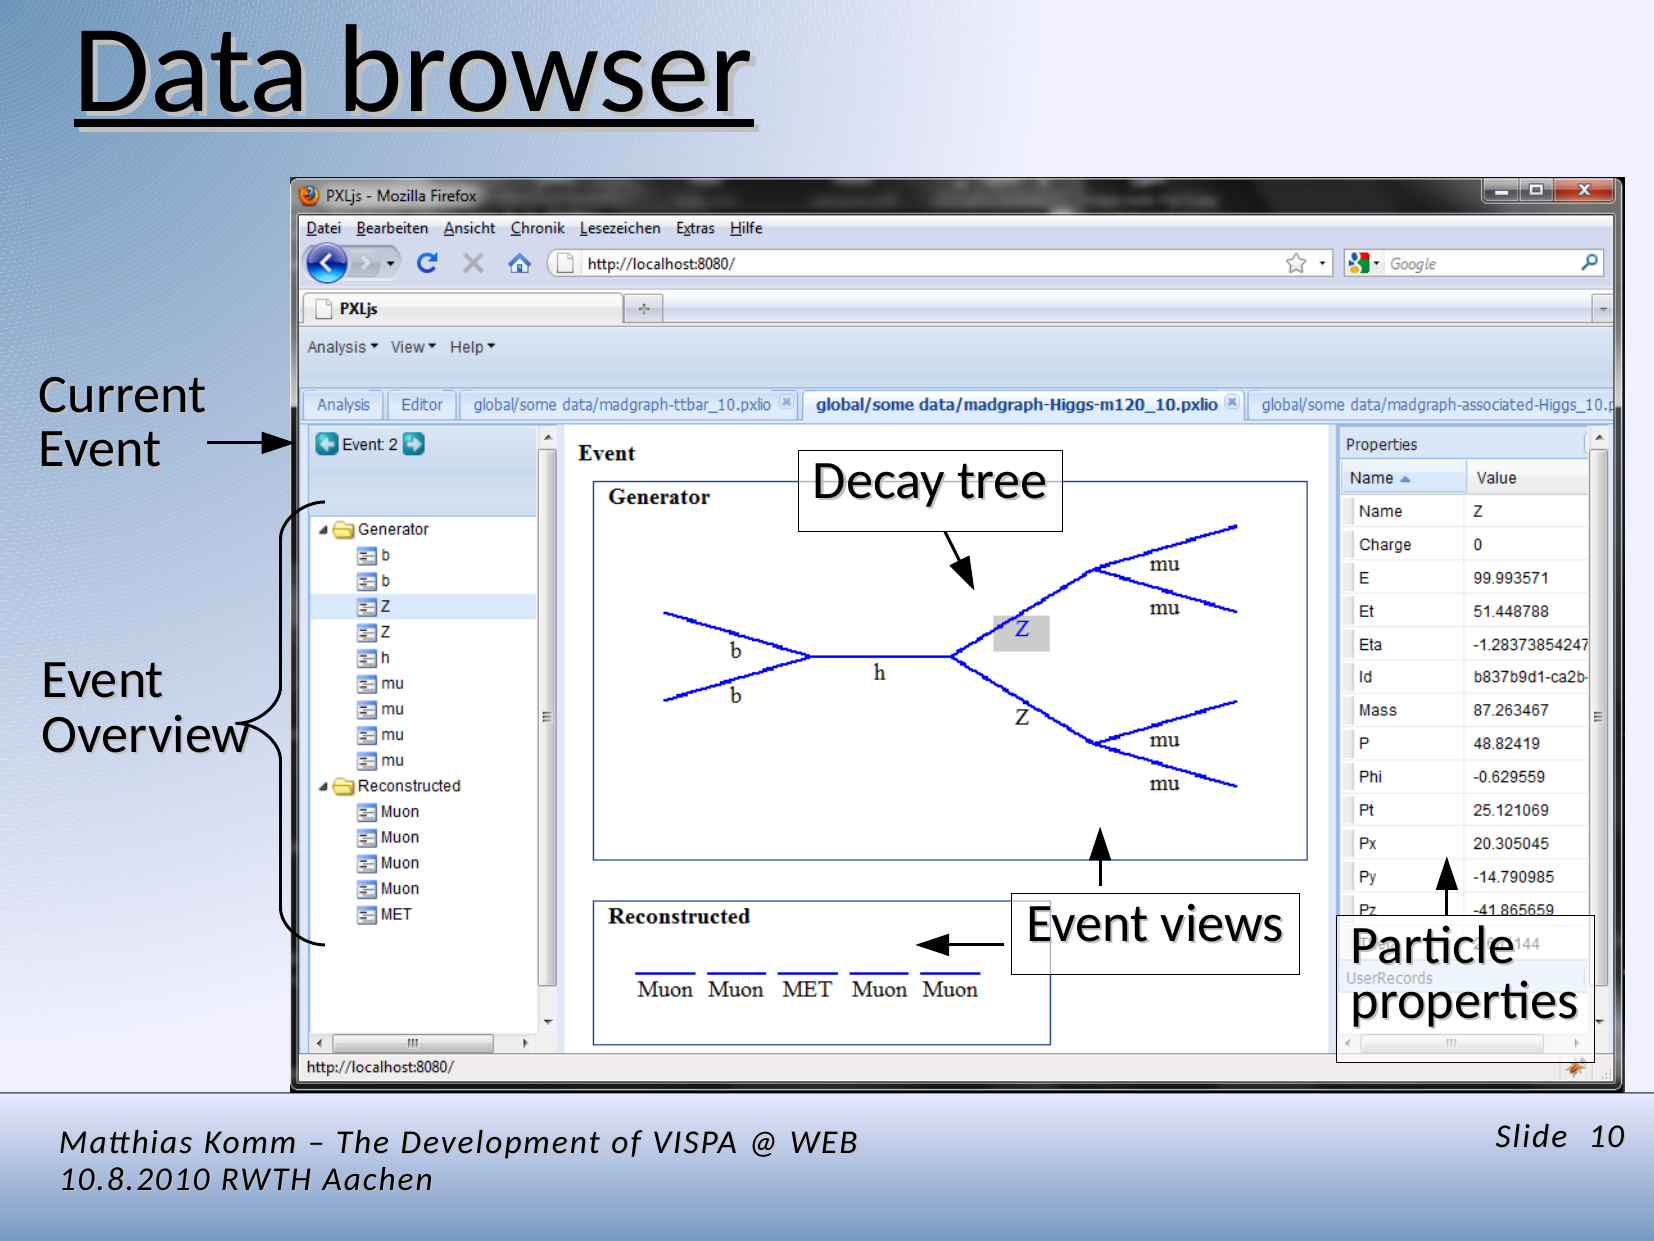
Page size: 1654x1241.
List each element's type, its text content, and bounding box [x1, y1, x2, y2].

text_box Current Event [24, 364, 235, 512]
text_box Particle properties [1336, 915, 1595, 1063]
picture [290, 177, 1625, 1093]
text_box Event Overview [27, 649, 266, 797]
text_box Decay tree [798, 450, 1063, 532]
text_box Data browser [59, 10, 1506, 178]
text_box Event views [1011, 893, 1300, 975]
